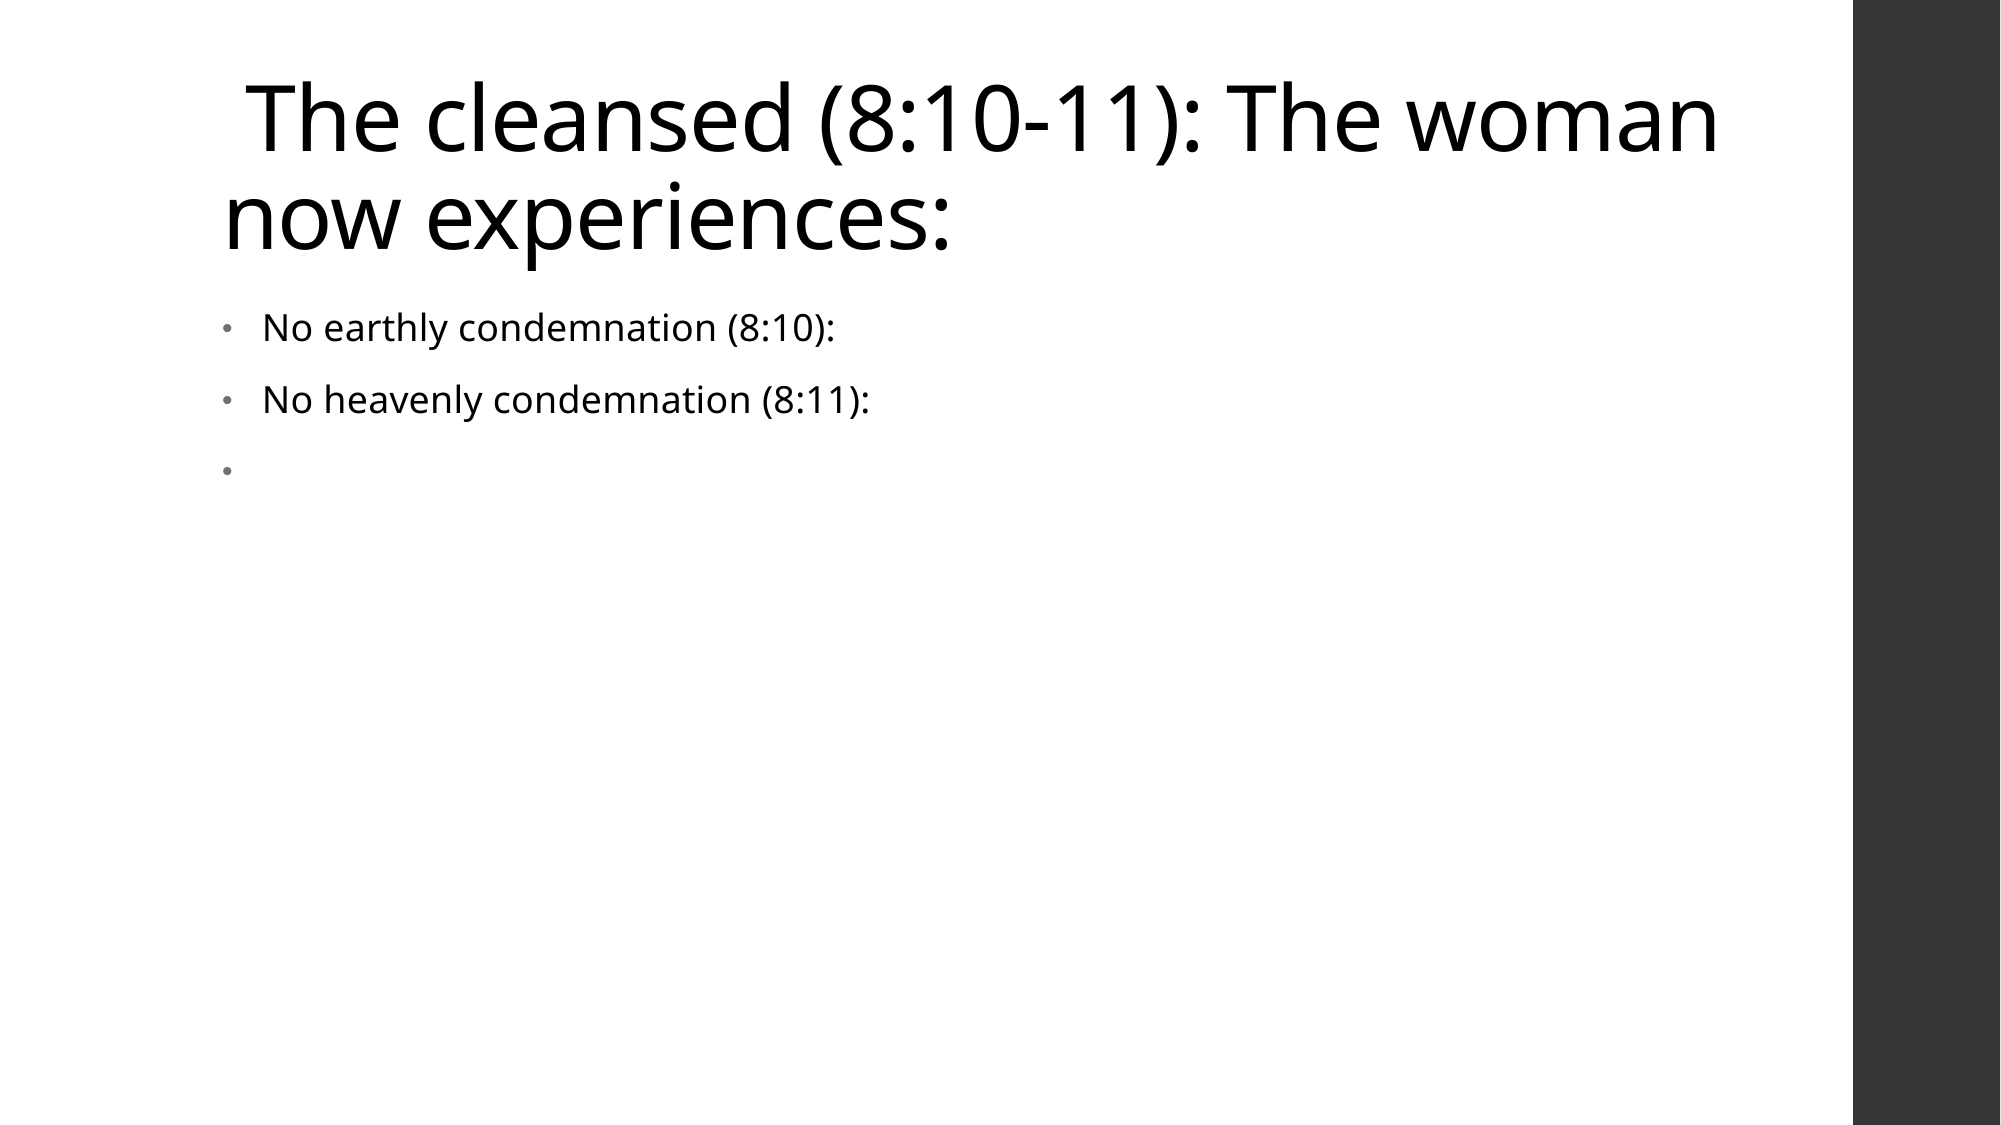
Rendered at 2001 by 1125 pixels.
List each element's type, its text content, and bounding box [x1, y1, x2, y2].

title The cleansed (8:10-11): The woman now experiences: [206, 60, 1797, 278]
list No earthly condemnation (8:10): No heavenly condemnation (8:11): [206, 299, 1617, 1014]
